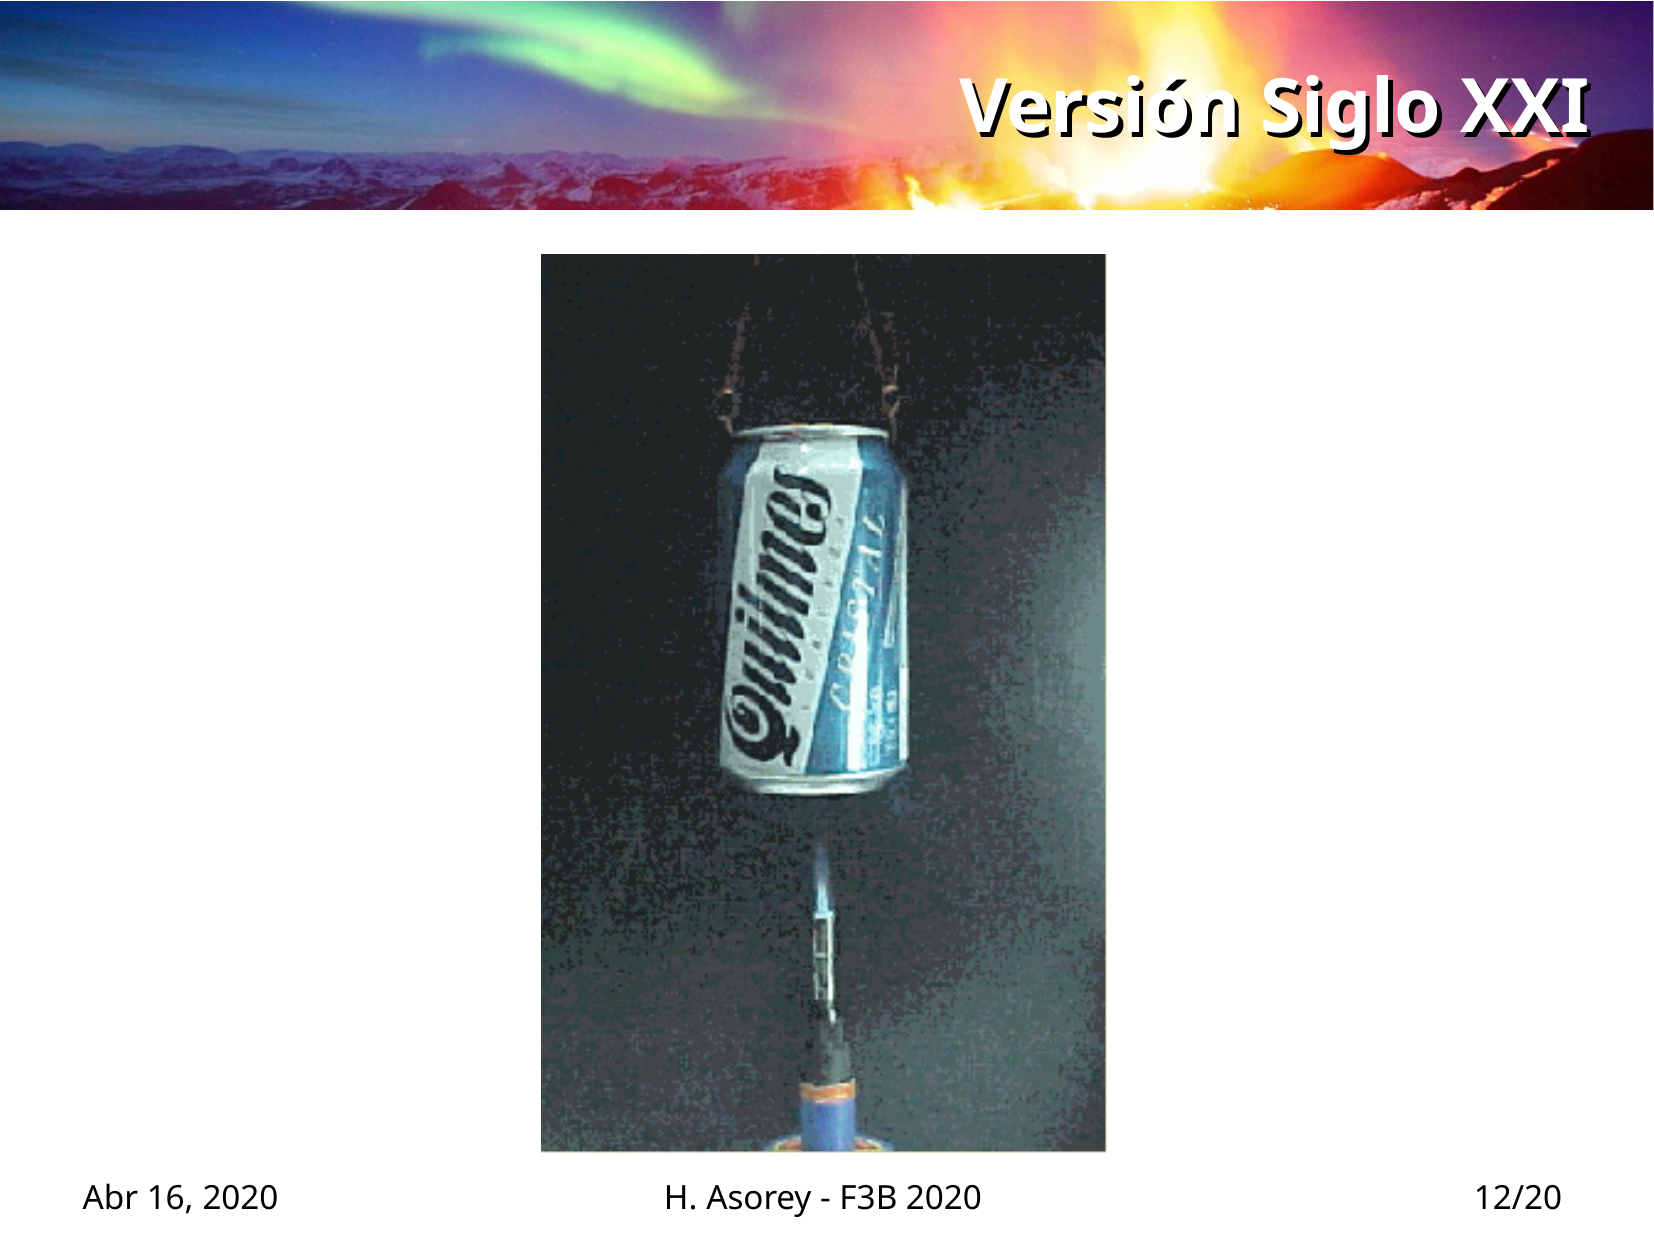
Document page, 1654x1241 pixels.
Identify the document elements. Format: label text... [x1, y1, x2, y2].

picture [541, 254, 1109, 1156]
title Versión Siglo XXI [45, 15, 1606, 191]
picture [0, 1, 1654, 210]
